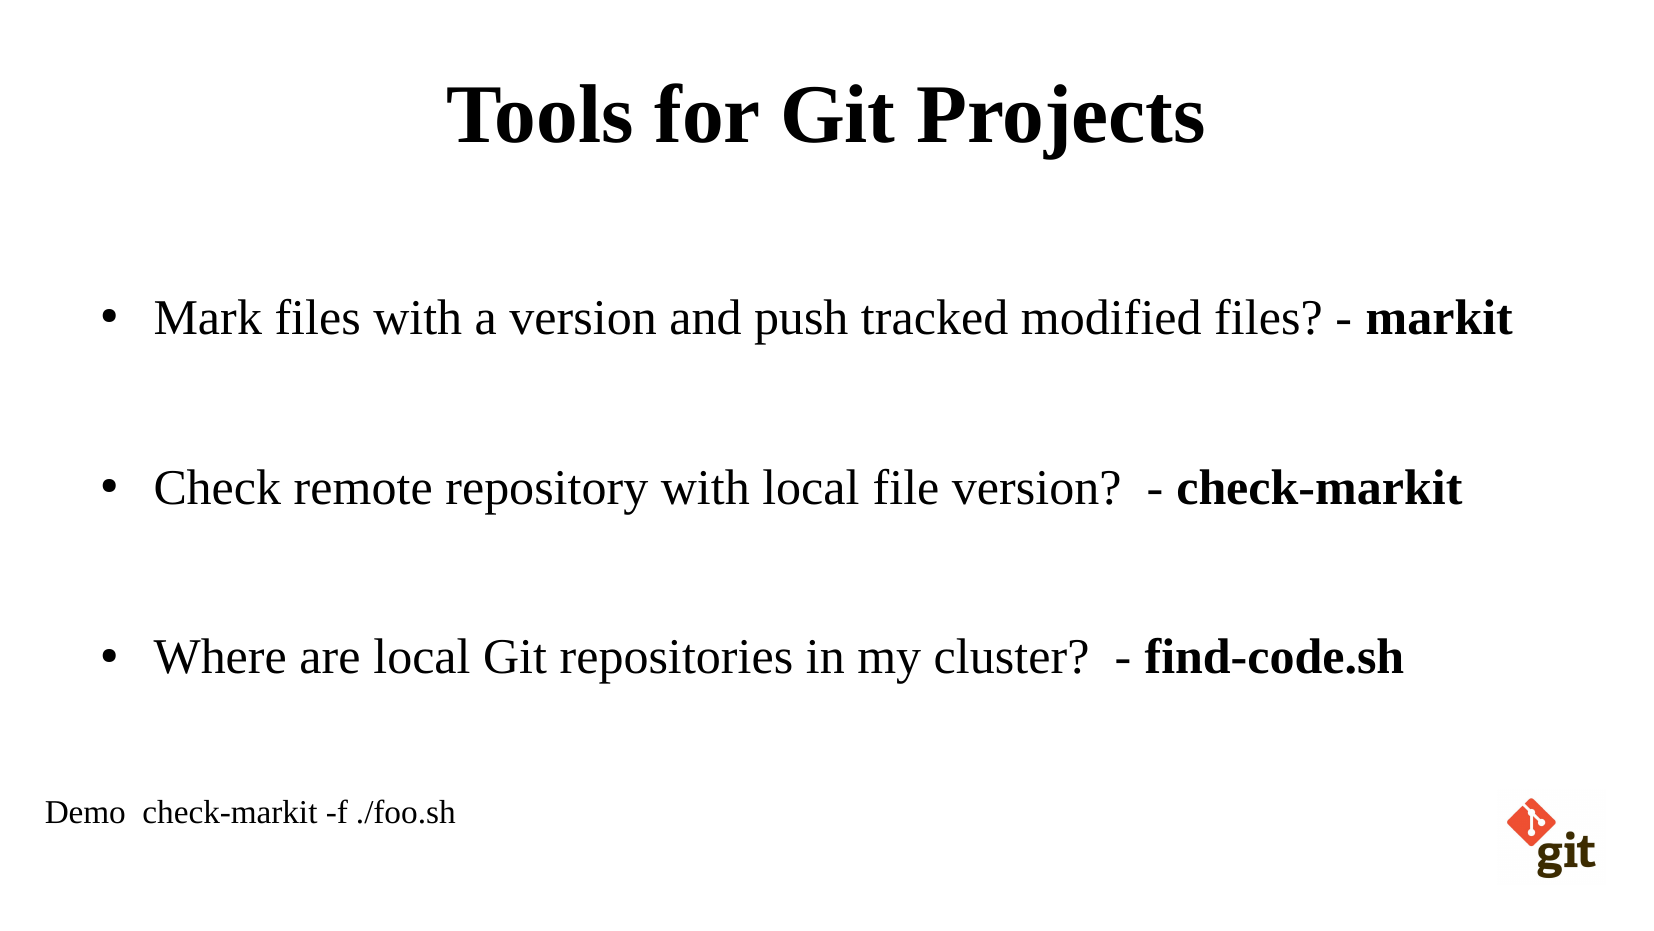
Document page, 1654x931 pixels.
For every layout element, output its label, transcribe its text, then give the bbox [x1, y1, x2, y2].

picture [1501, 789, 1606, 886]
list Mark files with a version and push tracked modified files? - markit Check remote repository with local file version? - check-markit Where are local Git repositories in my cluster? - find-code.sh [82, 217, 1571, 758]
text_box Demo check-markit -f ./foo.sh [30, 786, 1501, 913]
title Tools for Git Projects [82, 37, 1571, 193]
